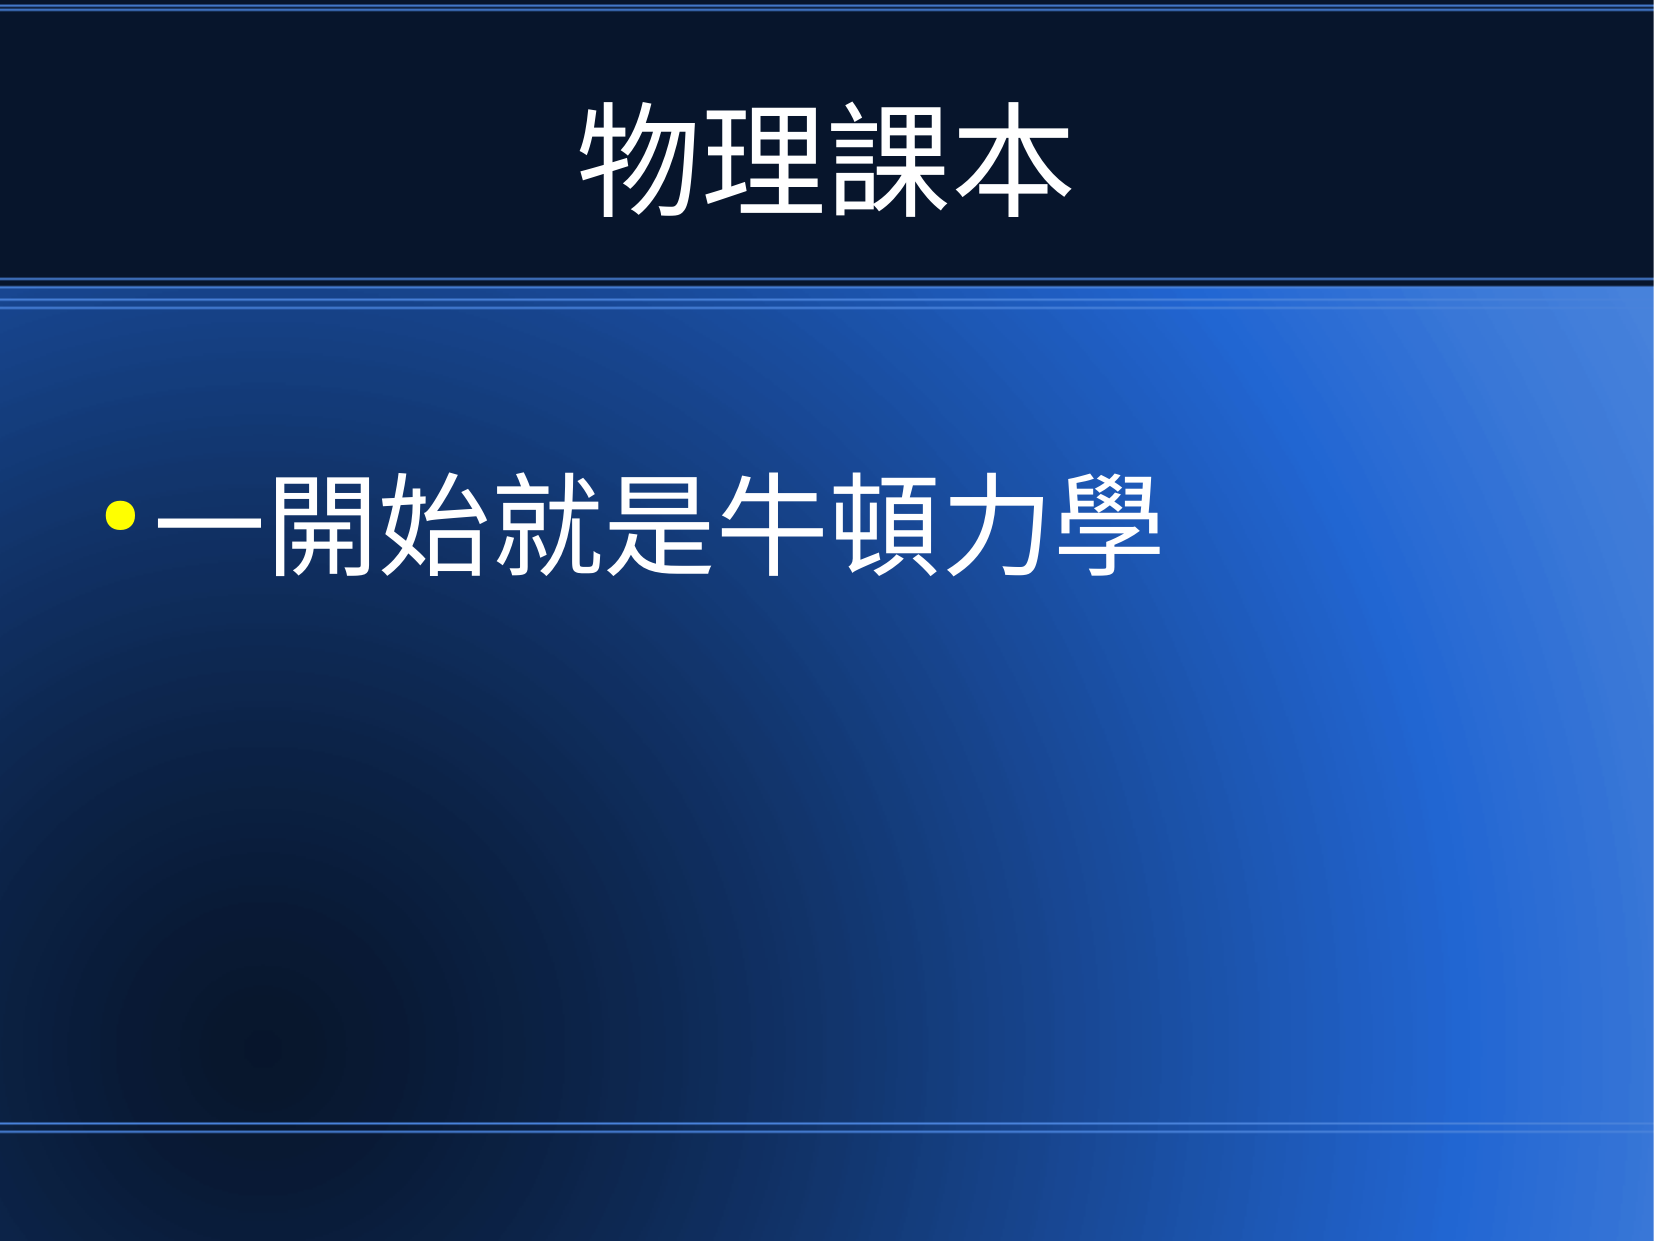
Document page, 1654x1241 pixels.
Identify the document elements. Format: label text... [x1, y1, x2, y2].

list 一開始就是牛頓力學 [82, 355, 1571, 1241]
title 物理課本 [82, 49, 1571, 257]
picture [0, 0, 1654, 1241]
